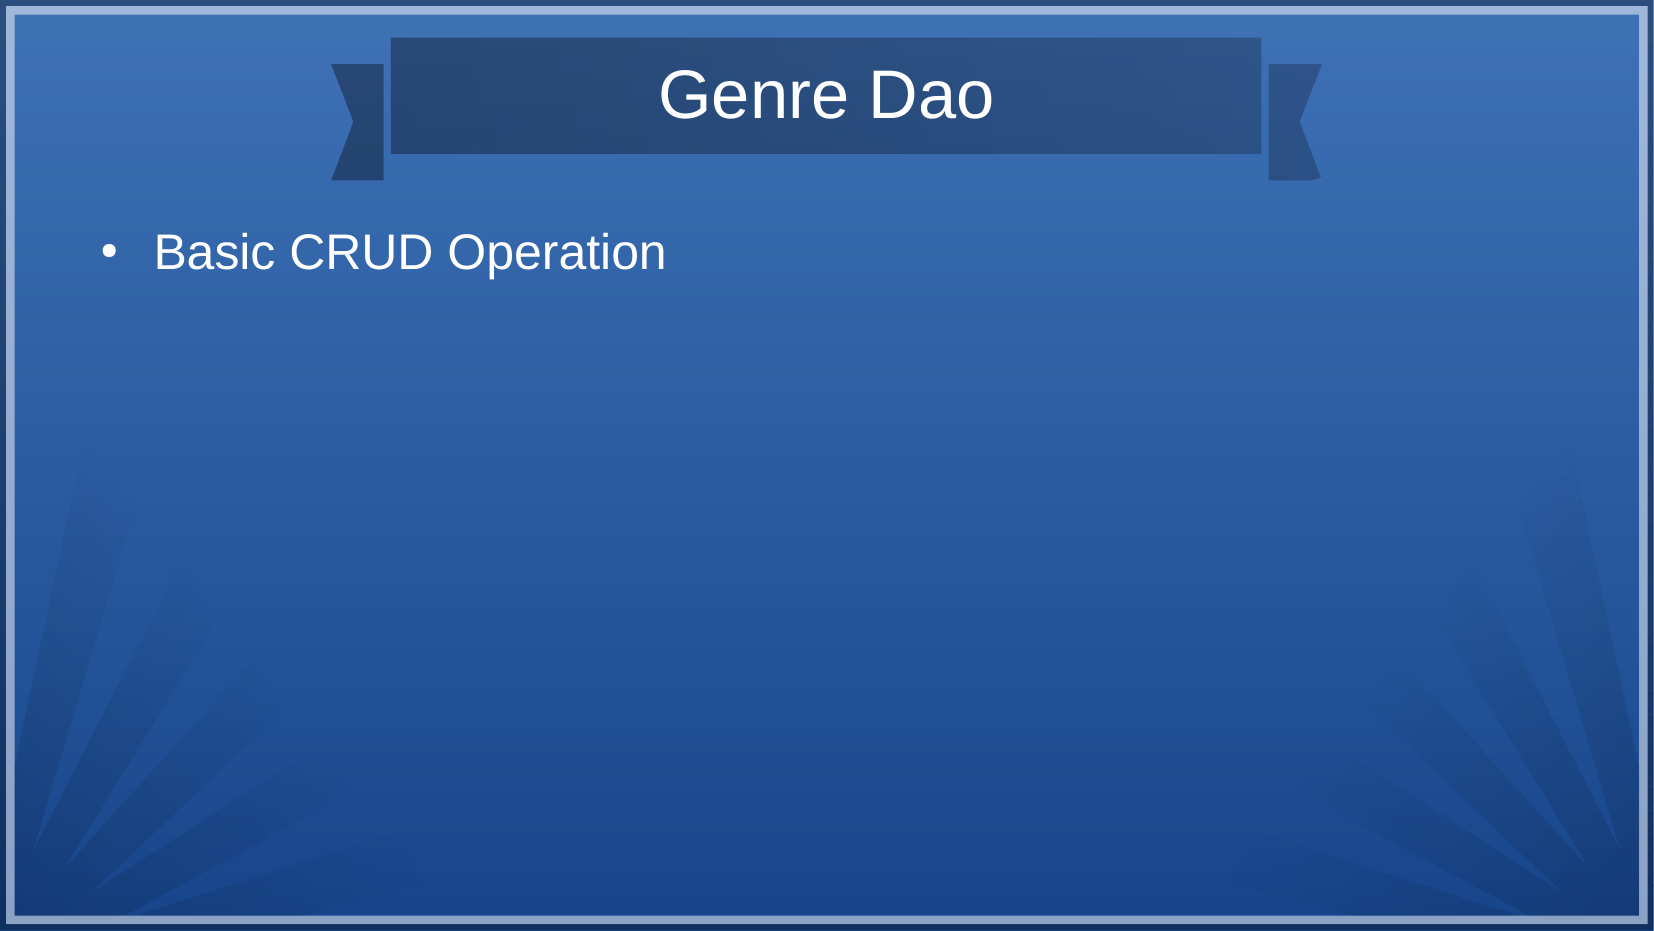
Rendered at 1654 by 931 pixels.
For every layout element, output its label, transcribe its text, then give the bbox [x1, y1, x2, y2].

list Basic CRUD Operation [82, 224, 1571, 848]
title Genre Dao [389, 35, 1264, 154]
